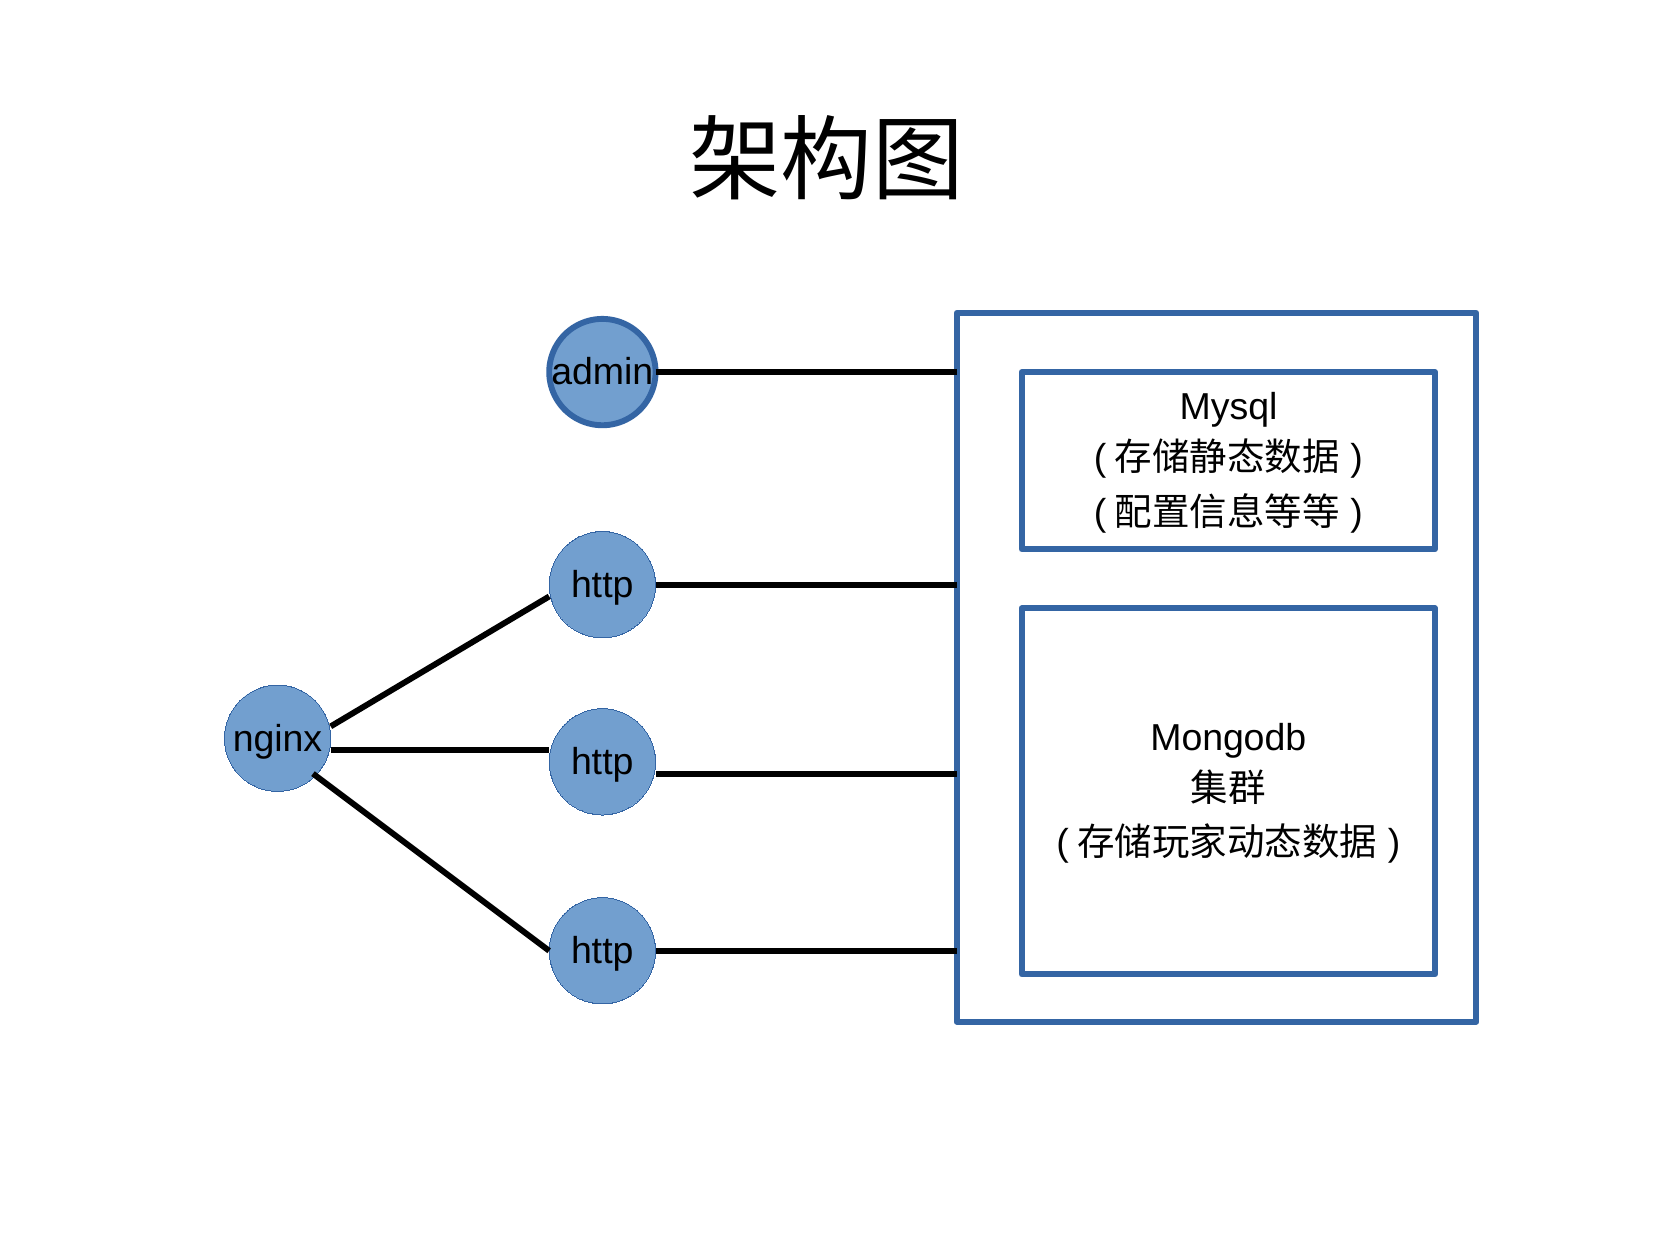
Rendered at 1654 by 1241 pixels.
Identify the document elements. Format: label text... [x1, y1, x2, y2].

text_box admin [549, 318, 656, 426]
title 架构图 [82, 49, 1571, 257]
text_box Mongodb 集群 (存储玩家动态数据) [1021, 608, 1436, 975]
text_box http [549, 531, 656, 638]
text_box http [549, 897, 656, 1004]
text_box nginx [224, 685, 331, 792]
text_box Mysql (存储静态数据) (配置信息等等) [1021, 372, 1436, 550]
text_box http [549, 708, 656, 816]
